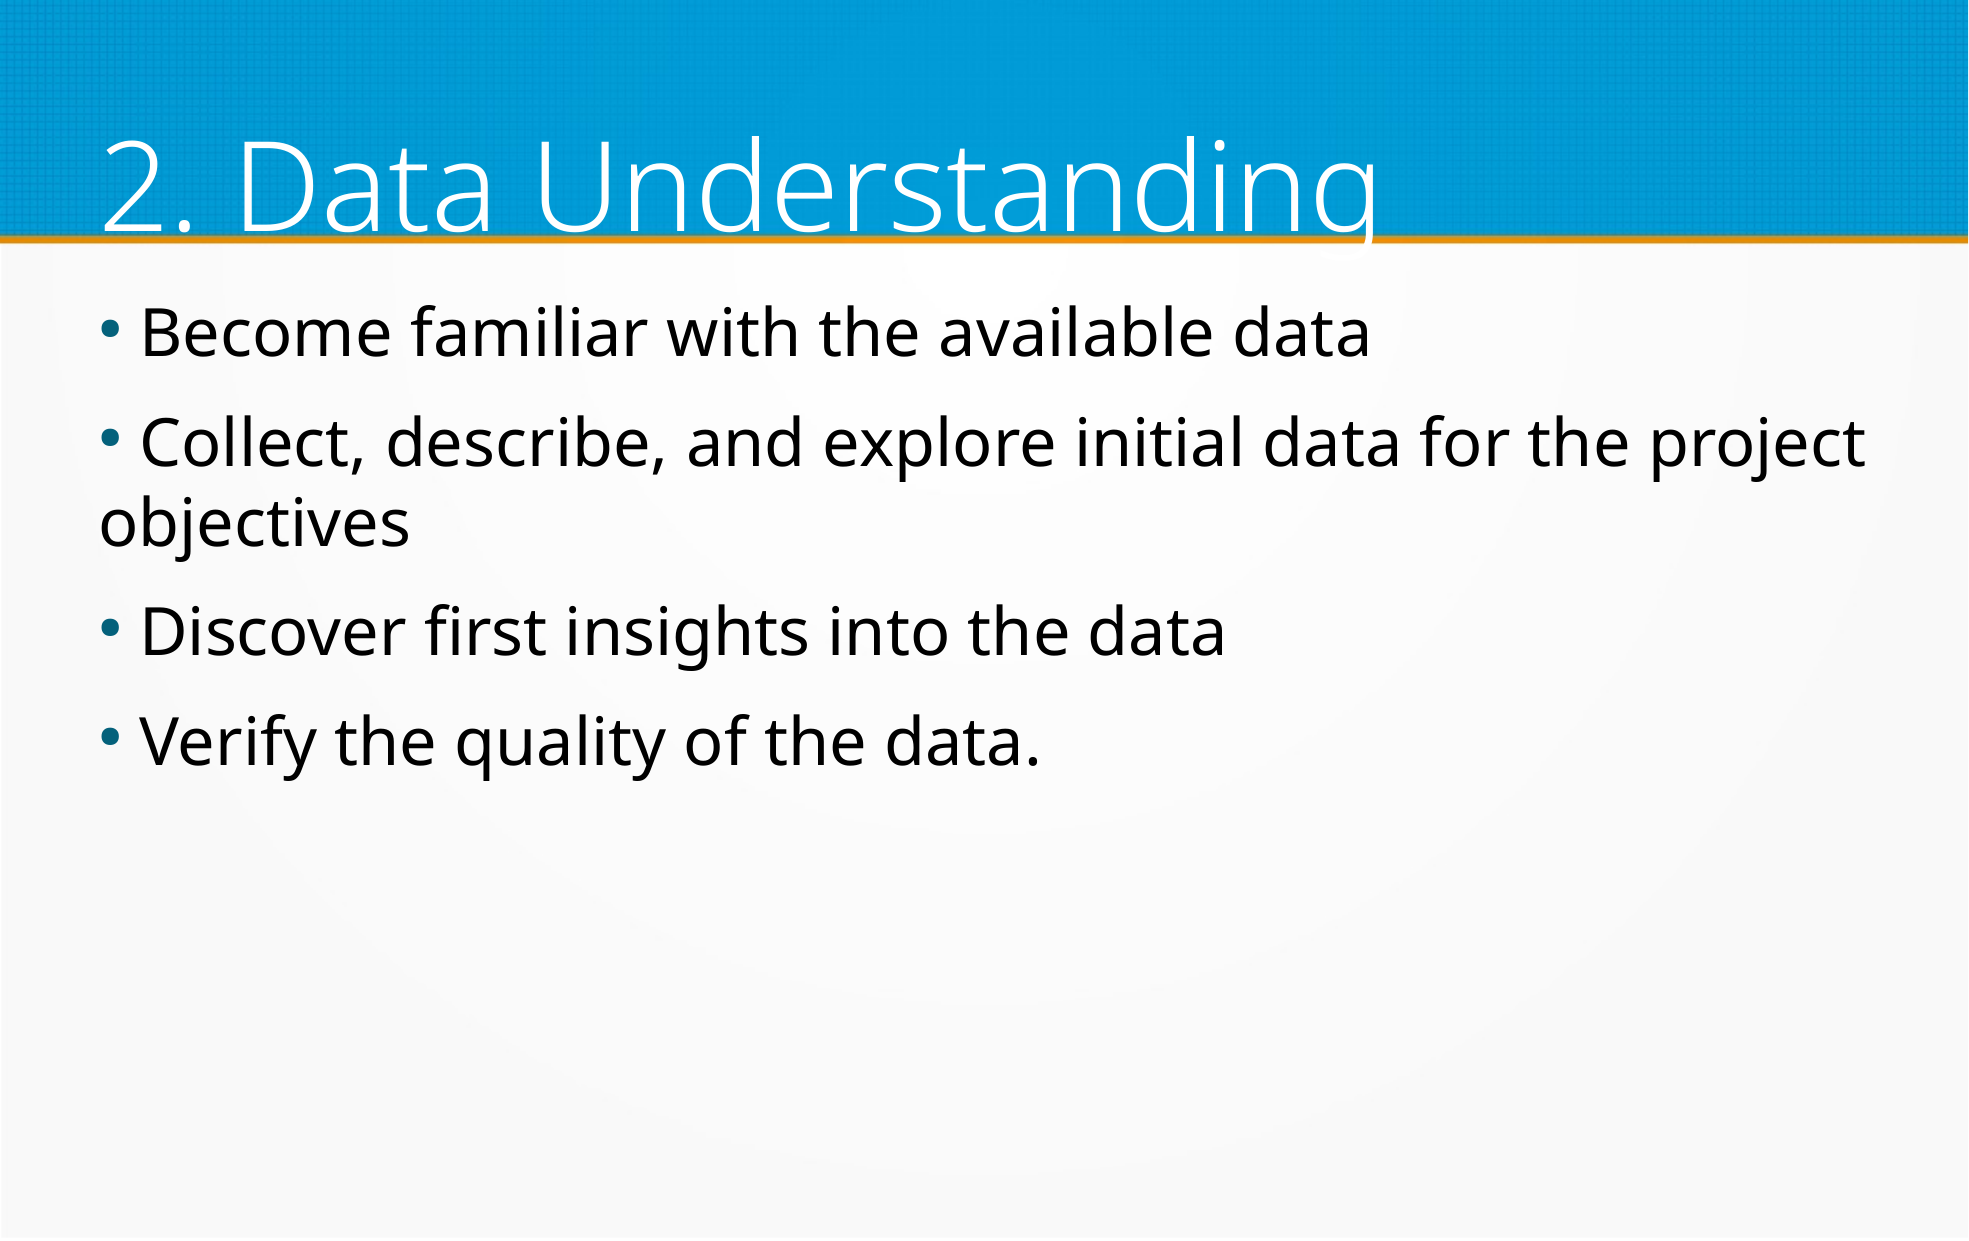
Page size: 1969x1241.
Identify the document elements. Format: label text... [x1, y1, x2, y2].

list Become familiar with the available data Collect, describe, and explore initial data for the project objectives Discover first insights into the data Verify the quality of the data. [98, 290, 1870, 1156]
picture [0, 233, 1969, 1241]
title 2. Data Understanding [98, 49, 1870, 257]
